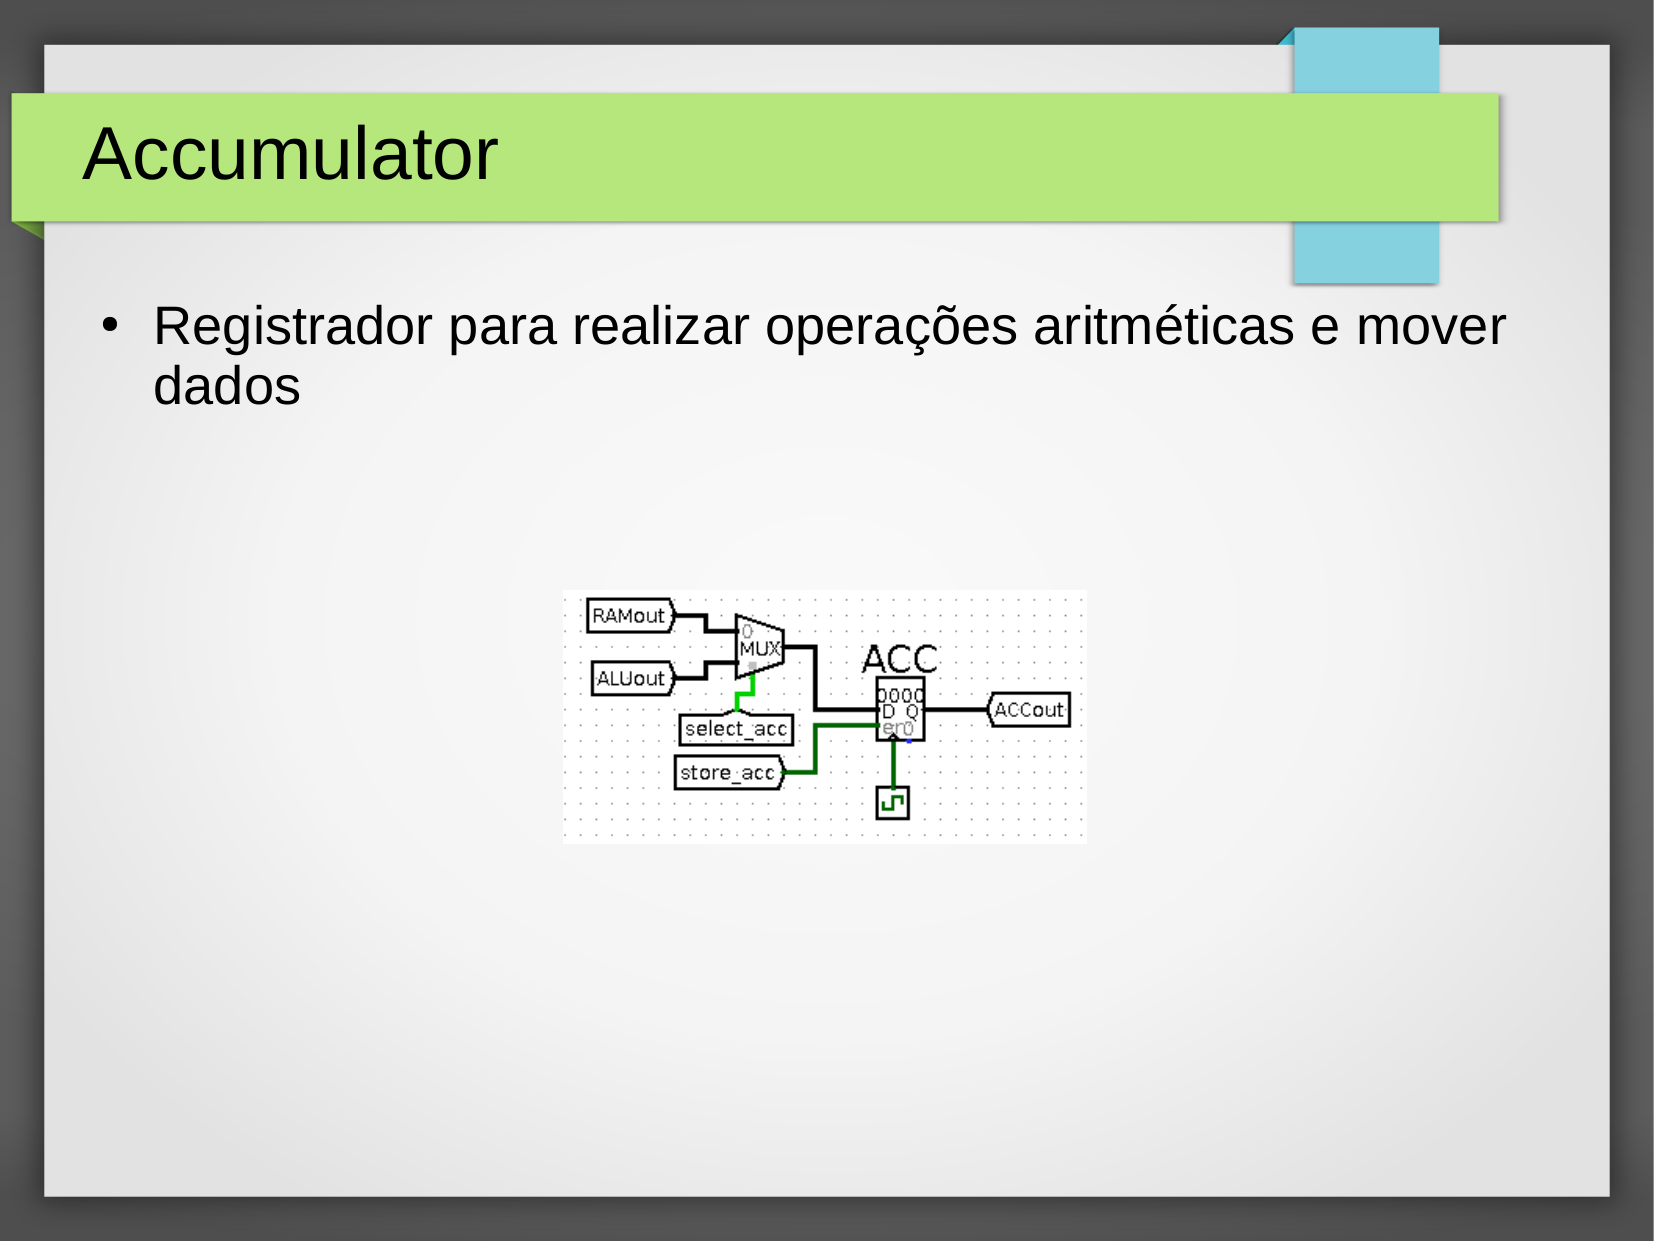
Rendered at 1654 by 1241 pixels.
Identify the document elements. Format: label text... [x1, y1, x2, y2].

title Accumulator [82, 94, 1264, 213]
picture [0, 0, 1654, 1241]
list Registrador para realizar operações aritméticas e mover dados [82, 295, 1571, 1015]
